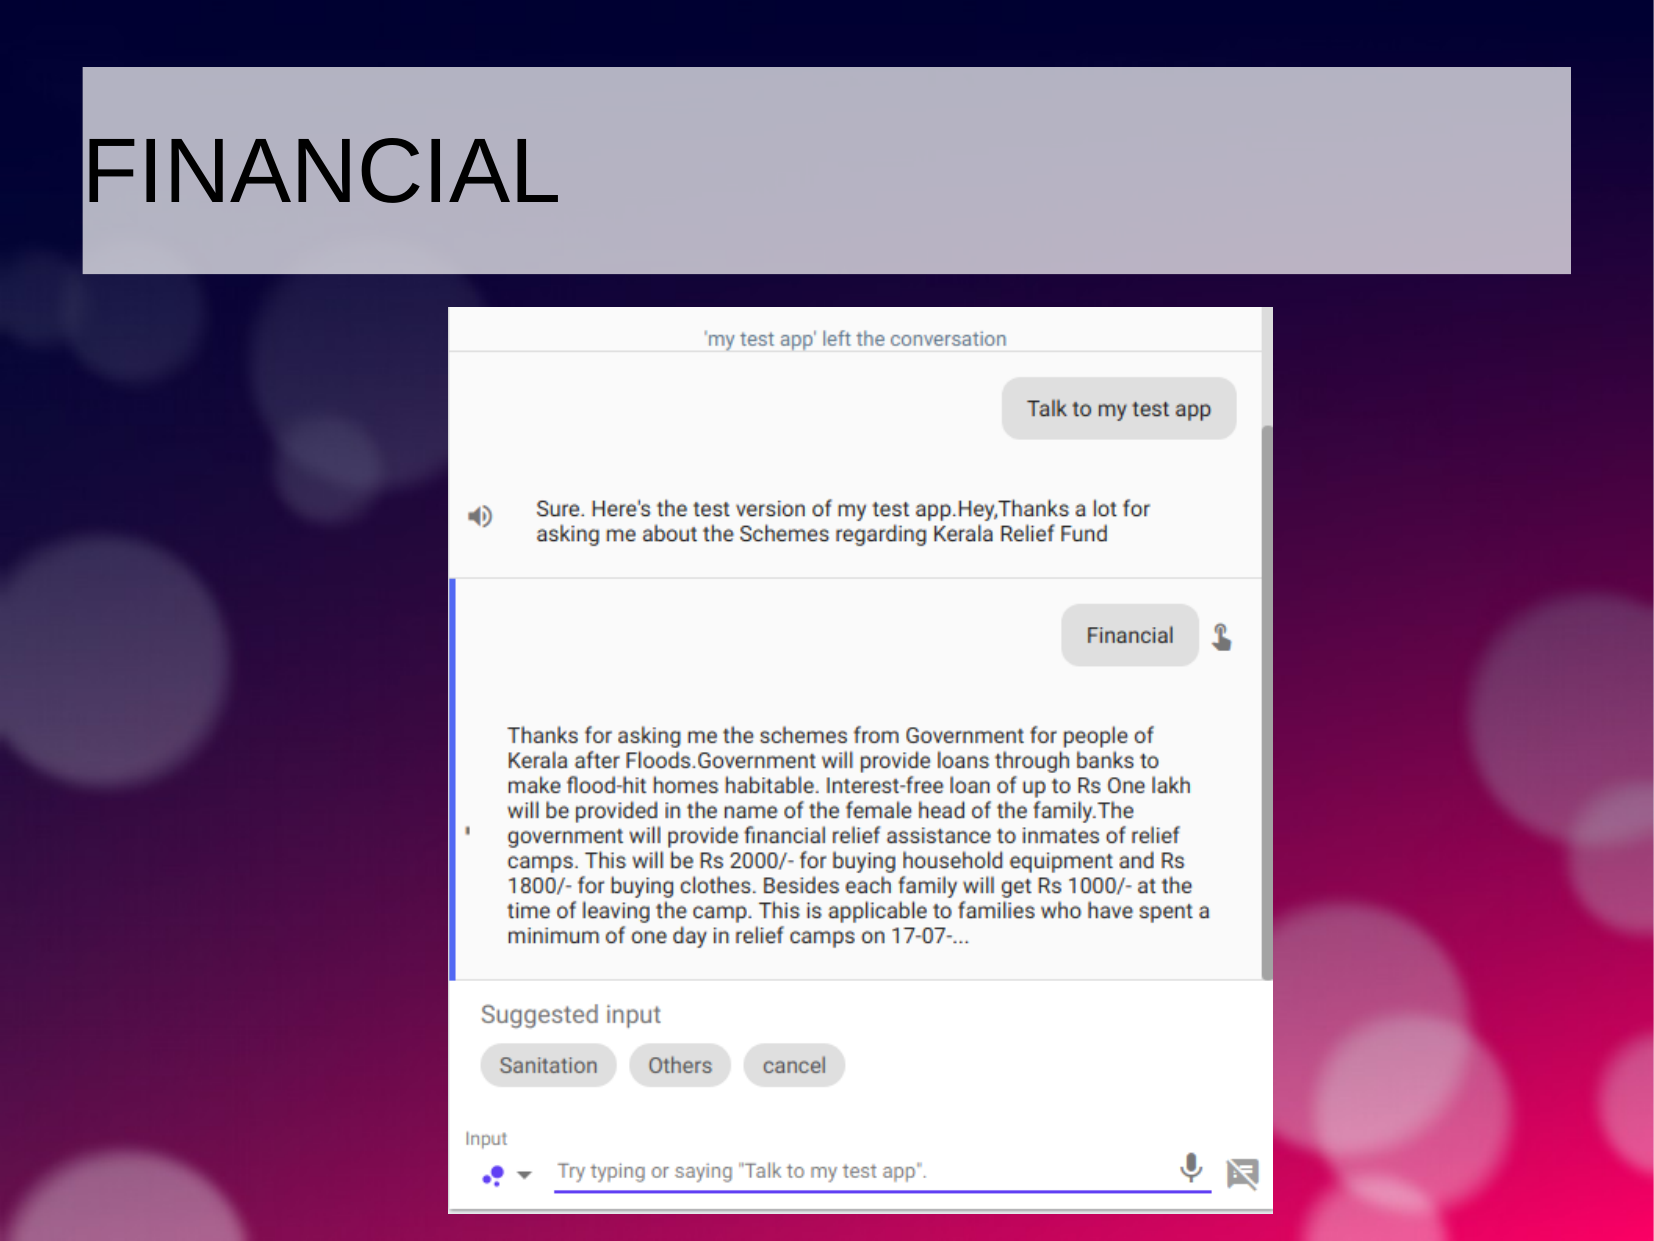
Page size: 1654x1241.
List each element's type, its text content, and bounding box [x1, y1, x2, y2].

title FINANCIAL [82, 67, 1571, 275]
picture [0, 0, 1654, 1241]
